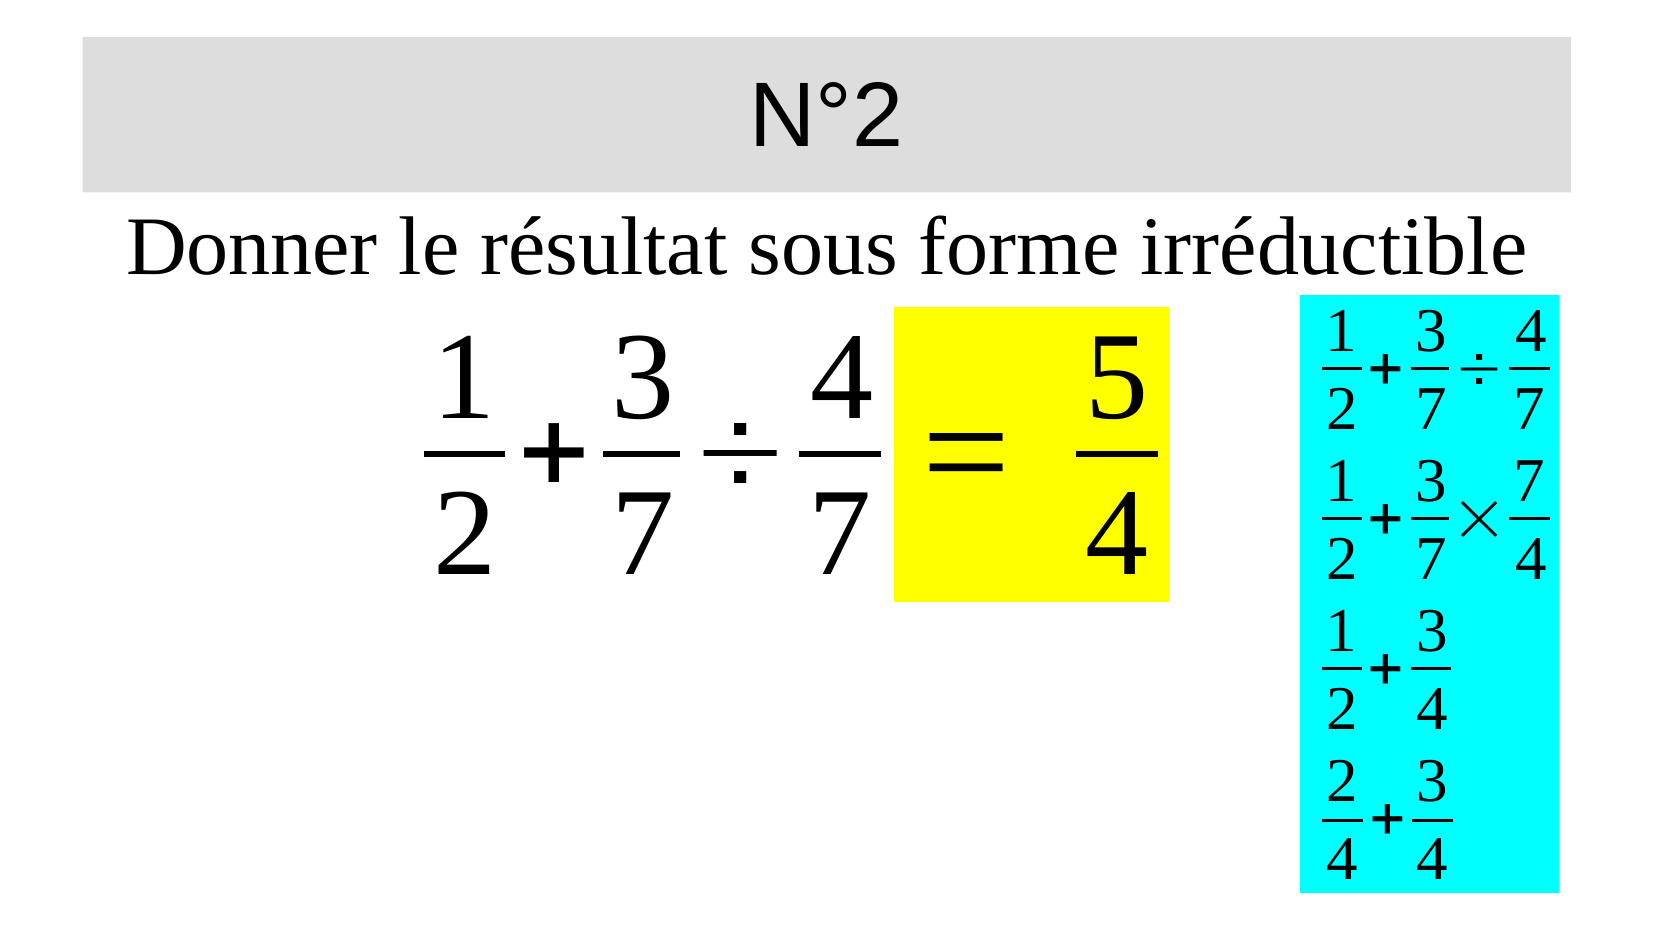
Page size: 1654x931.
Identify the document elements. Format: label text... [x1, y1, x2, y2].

chart [118, 200, 1537, 293]
chart [411, 307, 1170, 602]
title N°2 [82, 37, 1571, 193]
chart [1299, 295, 1560, 894]
